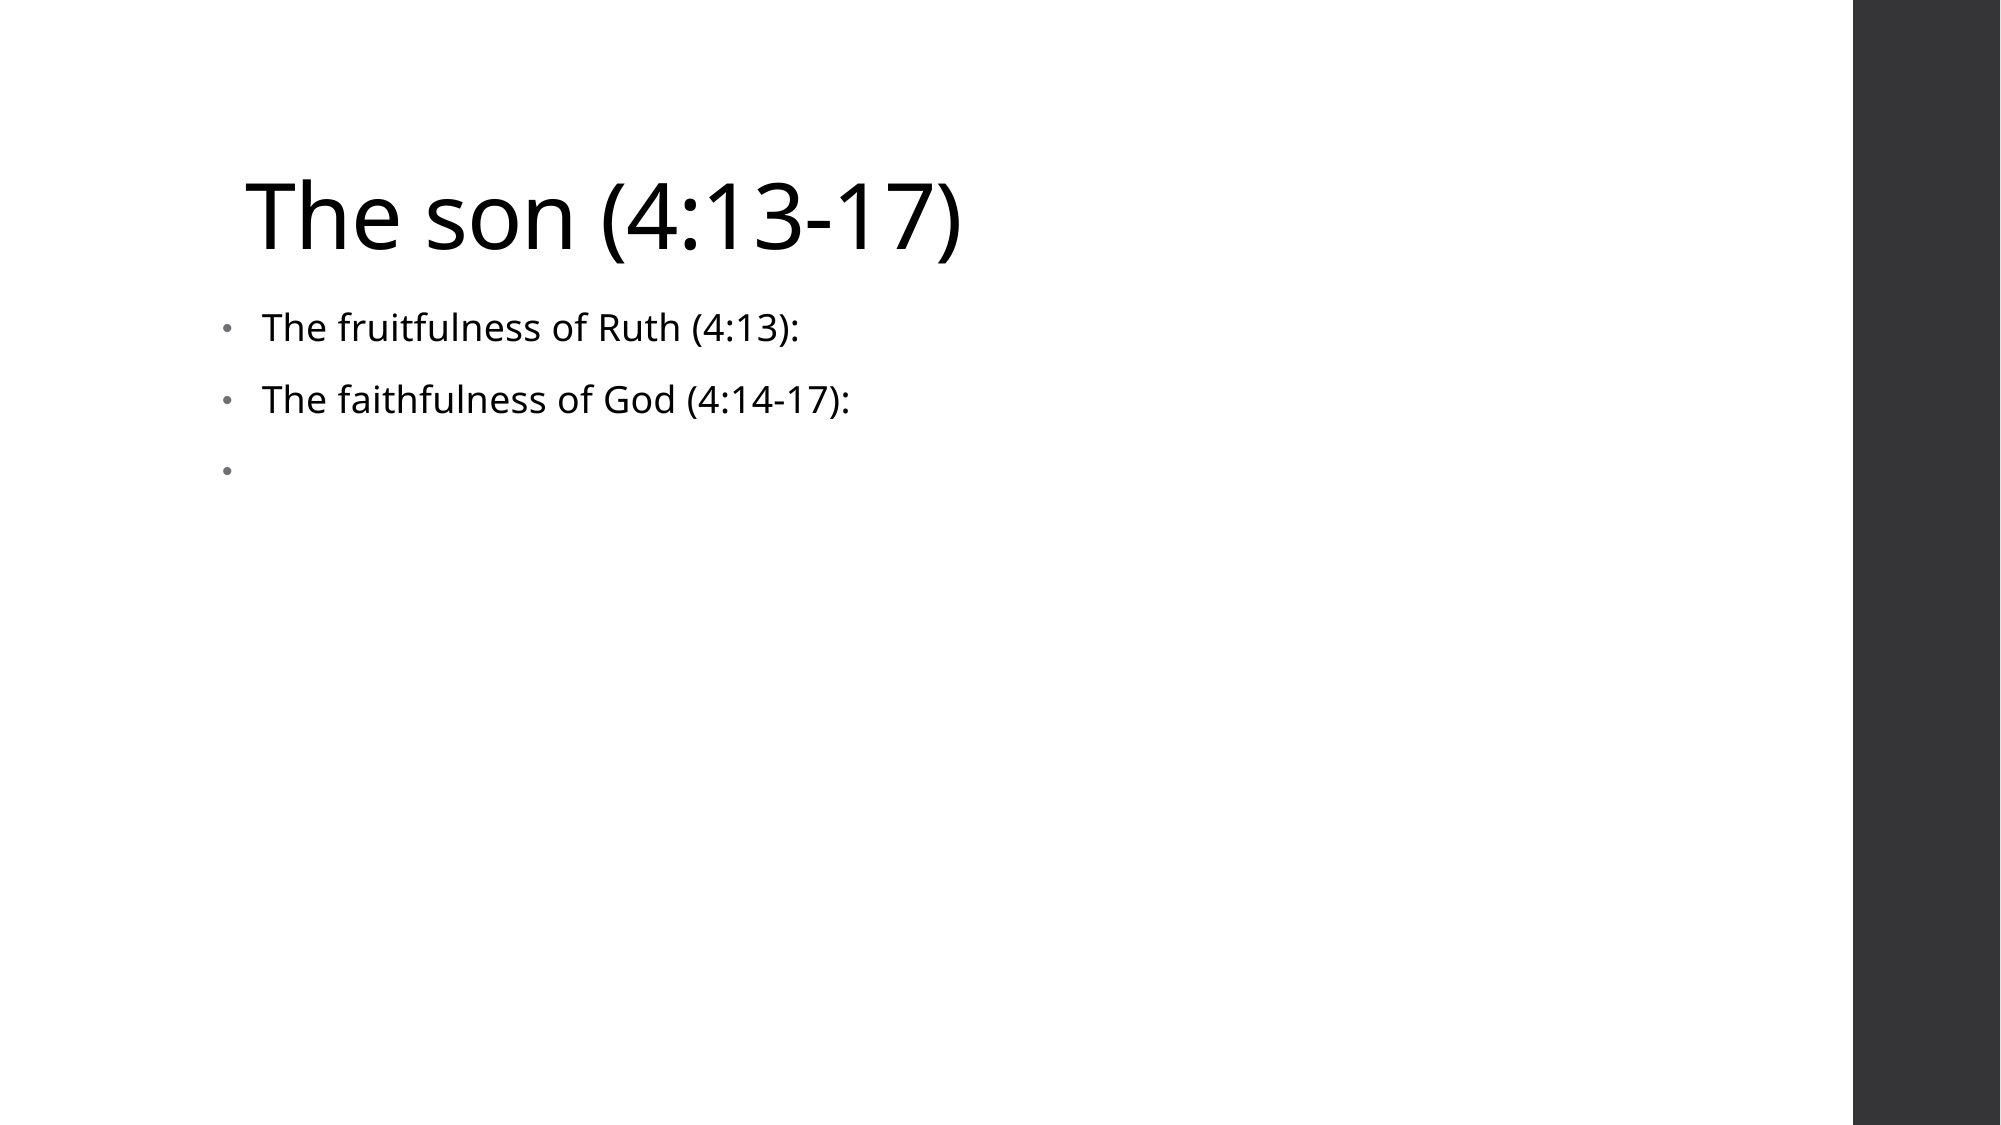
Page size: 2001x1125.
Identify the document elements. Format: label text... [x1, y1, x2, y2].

title The son (4:13-17) [206, 60, 1797, 278]
list The fruitfulness of Ruth (4:13): The faithfulness of God (4:14-17): [206, 299, 1617, 1014]
